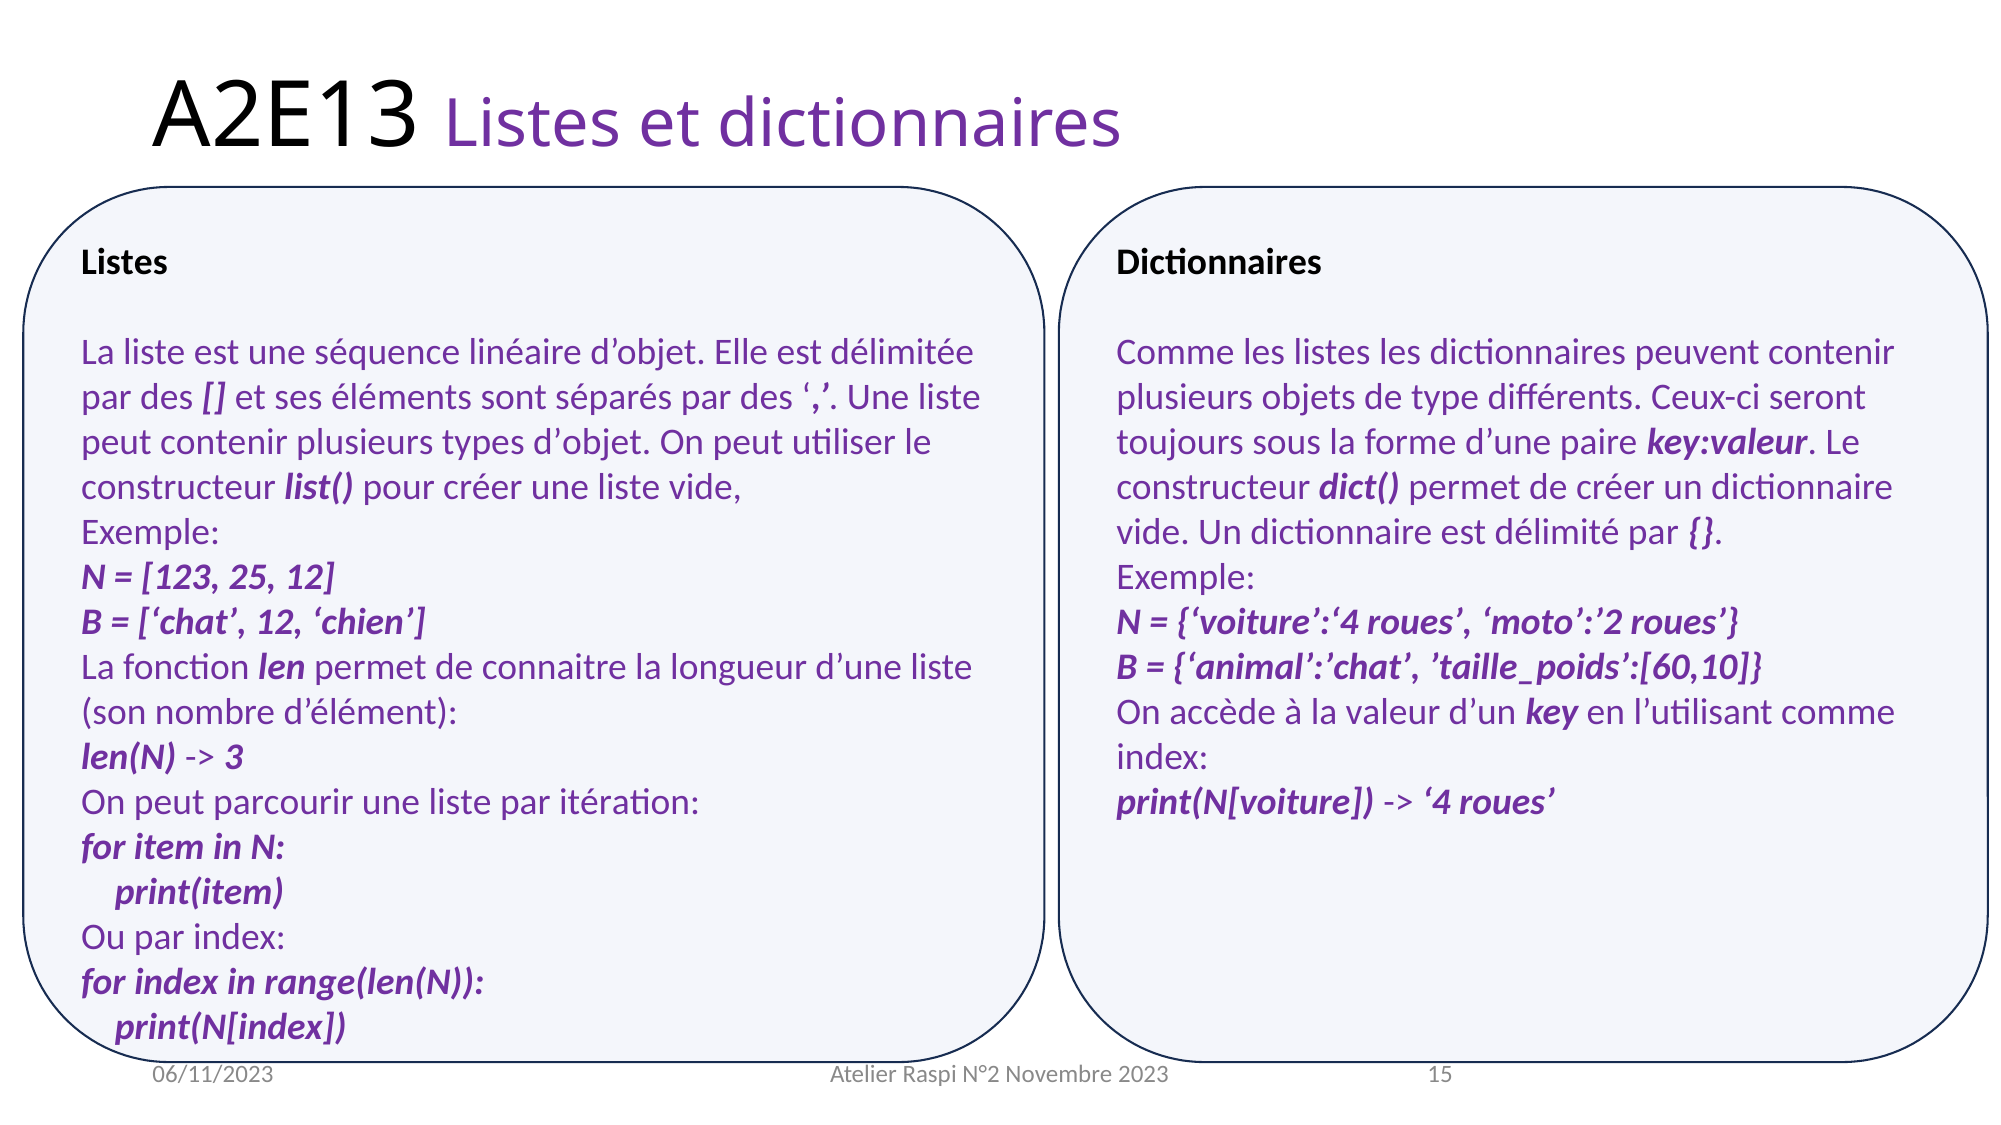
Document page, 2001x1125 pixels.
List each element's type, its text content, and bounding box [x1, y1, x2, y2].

text_box [1412, 1042, 1863, 1103]
text_box Listes La liste est une séquence linéaire d’objet. Elle est délimitée par des [] et ses éléments sont séparés par des ‘,’. Une liste peut contenir plusieurs types d’objet. On peut utiliser le constructeur list() pour créer une liste vide, Exemple: N = [123, 25, 12] B = [‘chat’, 12, ‘chien’] La fonction len permet de connaitre la longueur d’une liste (son nombre d’élément): len(N) -> 3 On peut parcourir une liste par itération: for item in N: print(item) Ou par index: for index in range(len(N)): print(N[index]) [23, 186, 1045, 1063]
text_box Atelier Raspi N°2 Novembre 2023 [662, 1042, 1338, 1103]
text_box Dictionnaires Comme les listes les dictionnaires peuvent contenir plusieurs objets de type différents. Ceux-ci seront toujours sous la forme d’une paire key:valeur. Le constructeur dict() permet de créer un dictionnaire vide. Un dictionnaire est délimité par {}. Exemple: N = {‘voiture’:‘4 roues’, ‘moto’:’2 roues’} B = {‘animal’:’chat’, ’taille_poids’:[60,10]} On accède à la valeur d’un key en l’utilisant comme index: print(N[voiture]) -> ‘4 roues’ [1058, 186, 1988, 1063]
text_box A2E13 Listes et dictionnaires [137, 59, 1863, 164]
text_box 06/11/2023 [137, 1042, 588, 1103]
